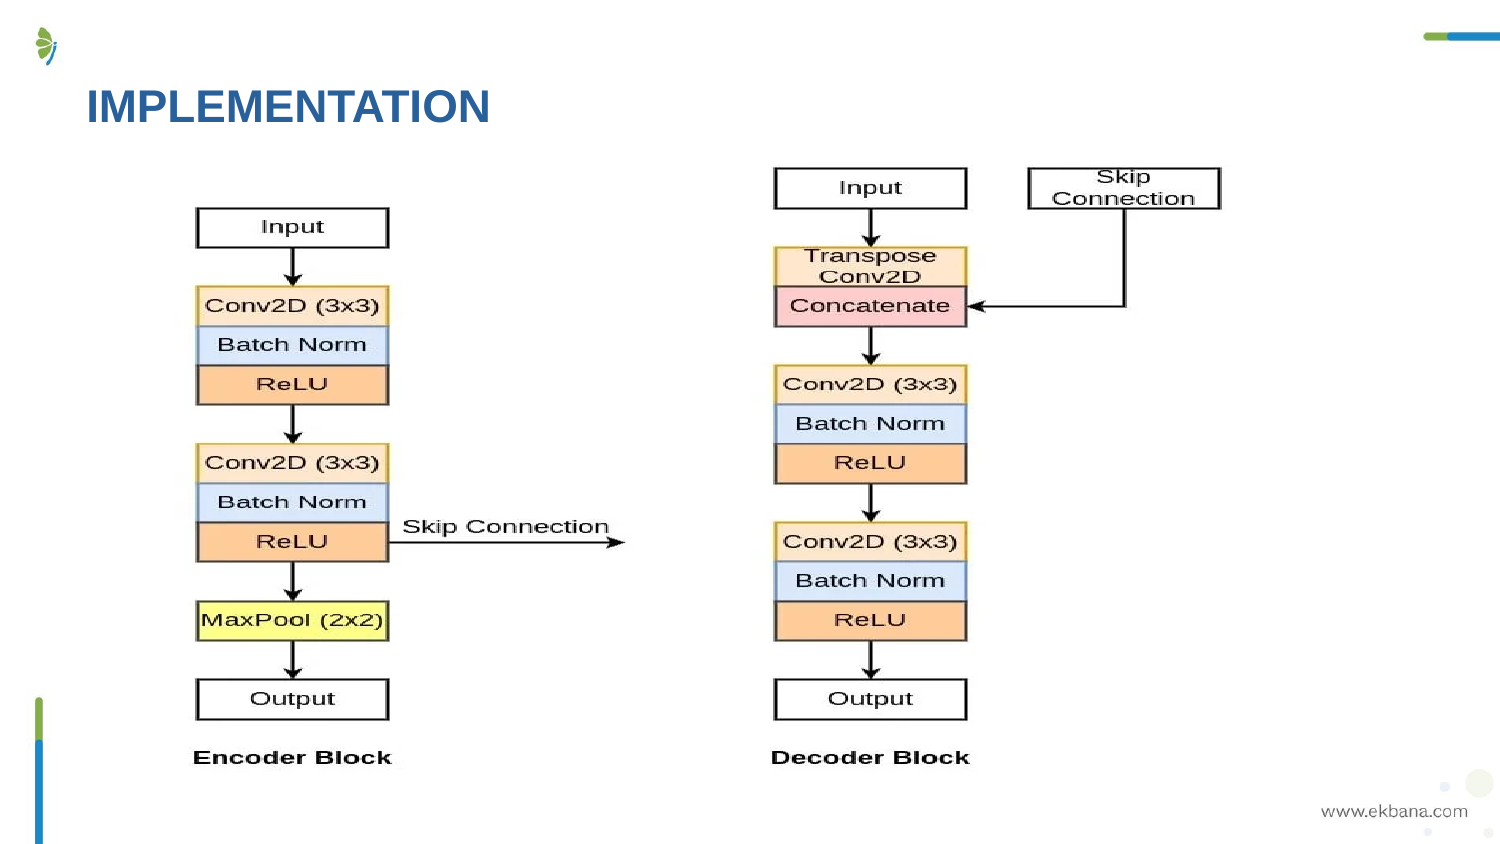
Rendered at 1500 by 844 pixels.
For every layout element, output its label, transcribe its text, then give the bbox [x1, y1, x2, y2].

title IMPLEMENTATION [75, 33, 1425, 175]
picture [0, 0, 1500, 844]
